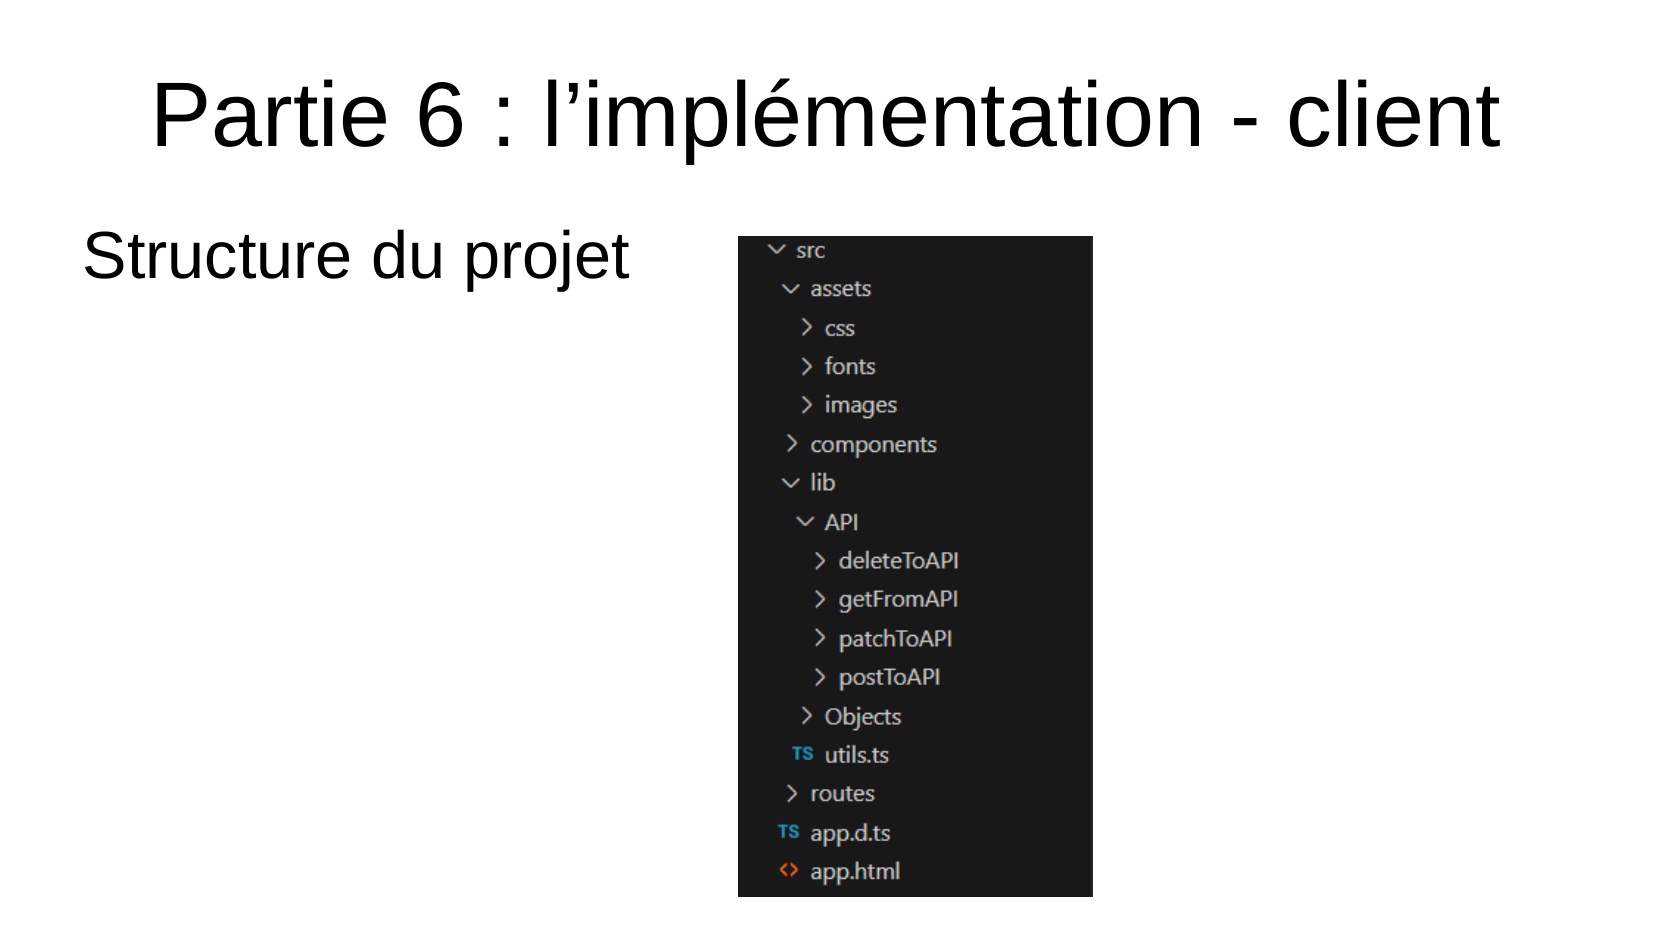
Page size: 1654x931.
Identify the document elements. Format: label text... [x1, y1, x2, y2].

list Structure du projet [82, 217, 1571, 758]
title Partie 6 : l’implémentation - client [82, 37, 1571, 193]
picture [738, 236, 1093, 897]
